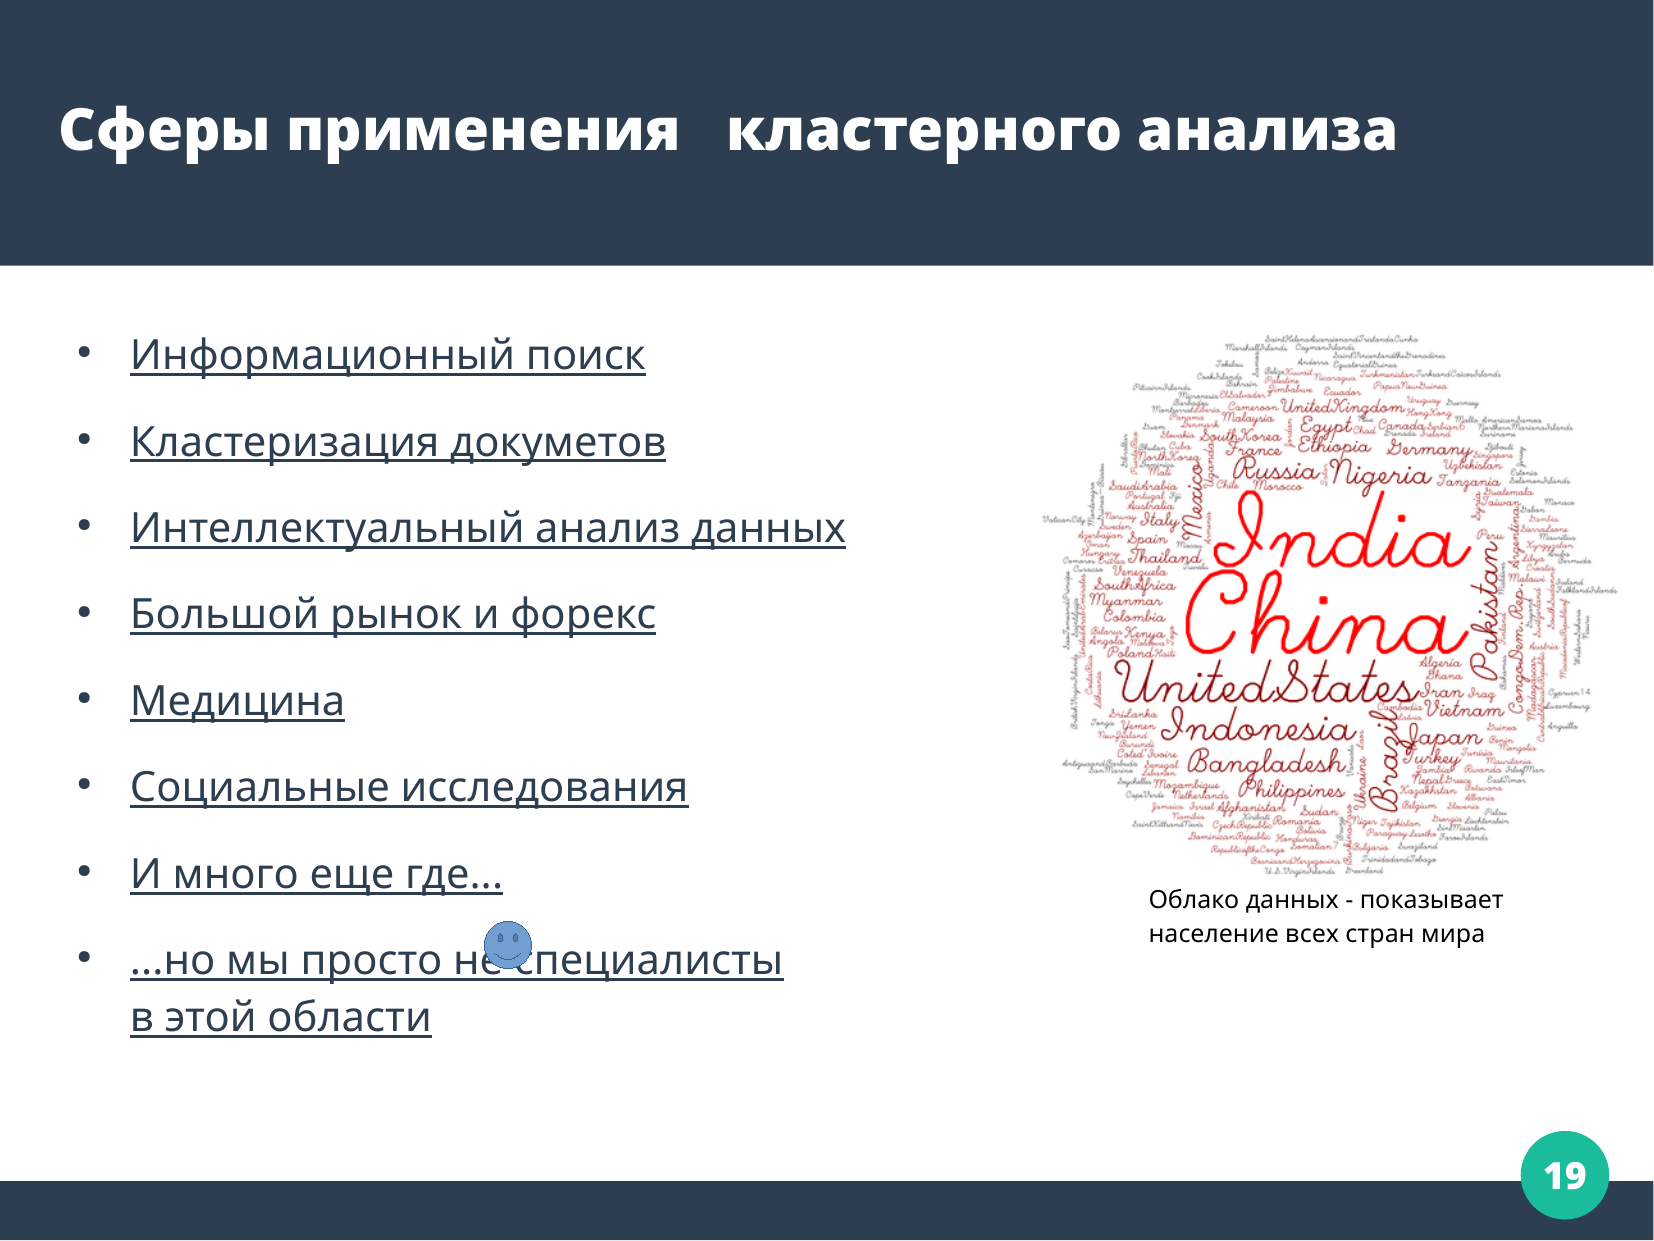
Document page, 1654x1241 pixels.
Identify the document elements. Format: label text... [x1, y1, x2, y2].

text_box [484, 921, 532, 969]
picture [1027, 303, 1634, 910]
title Сферы применения кластерного анализа [59, 49, 1595, 207]
text_box Облако данных - показывает население всех стран мира [1133, 874, 1560, 948]
list Информационный поиск Кластеризация докуметов Интеллектуальный анализ данных Большой рынок и форекс Медицина Социальные исследования И много еще где... ...но мы просто не специалисты в этой области [59, 324, 1595, 1152]
